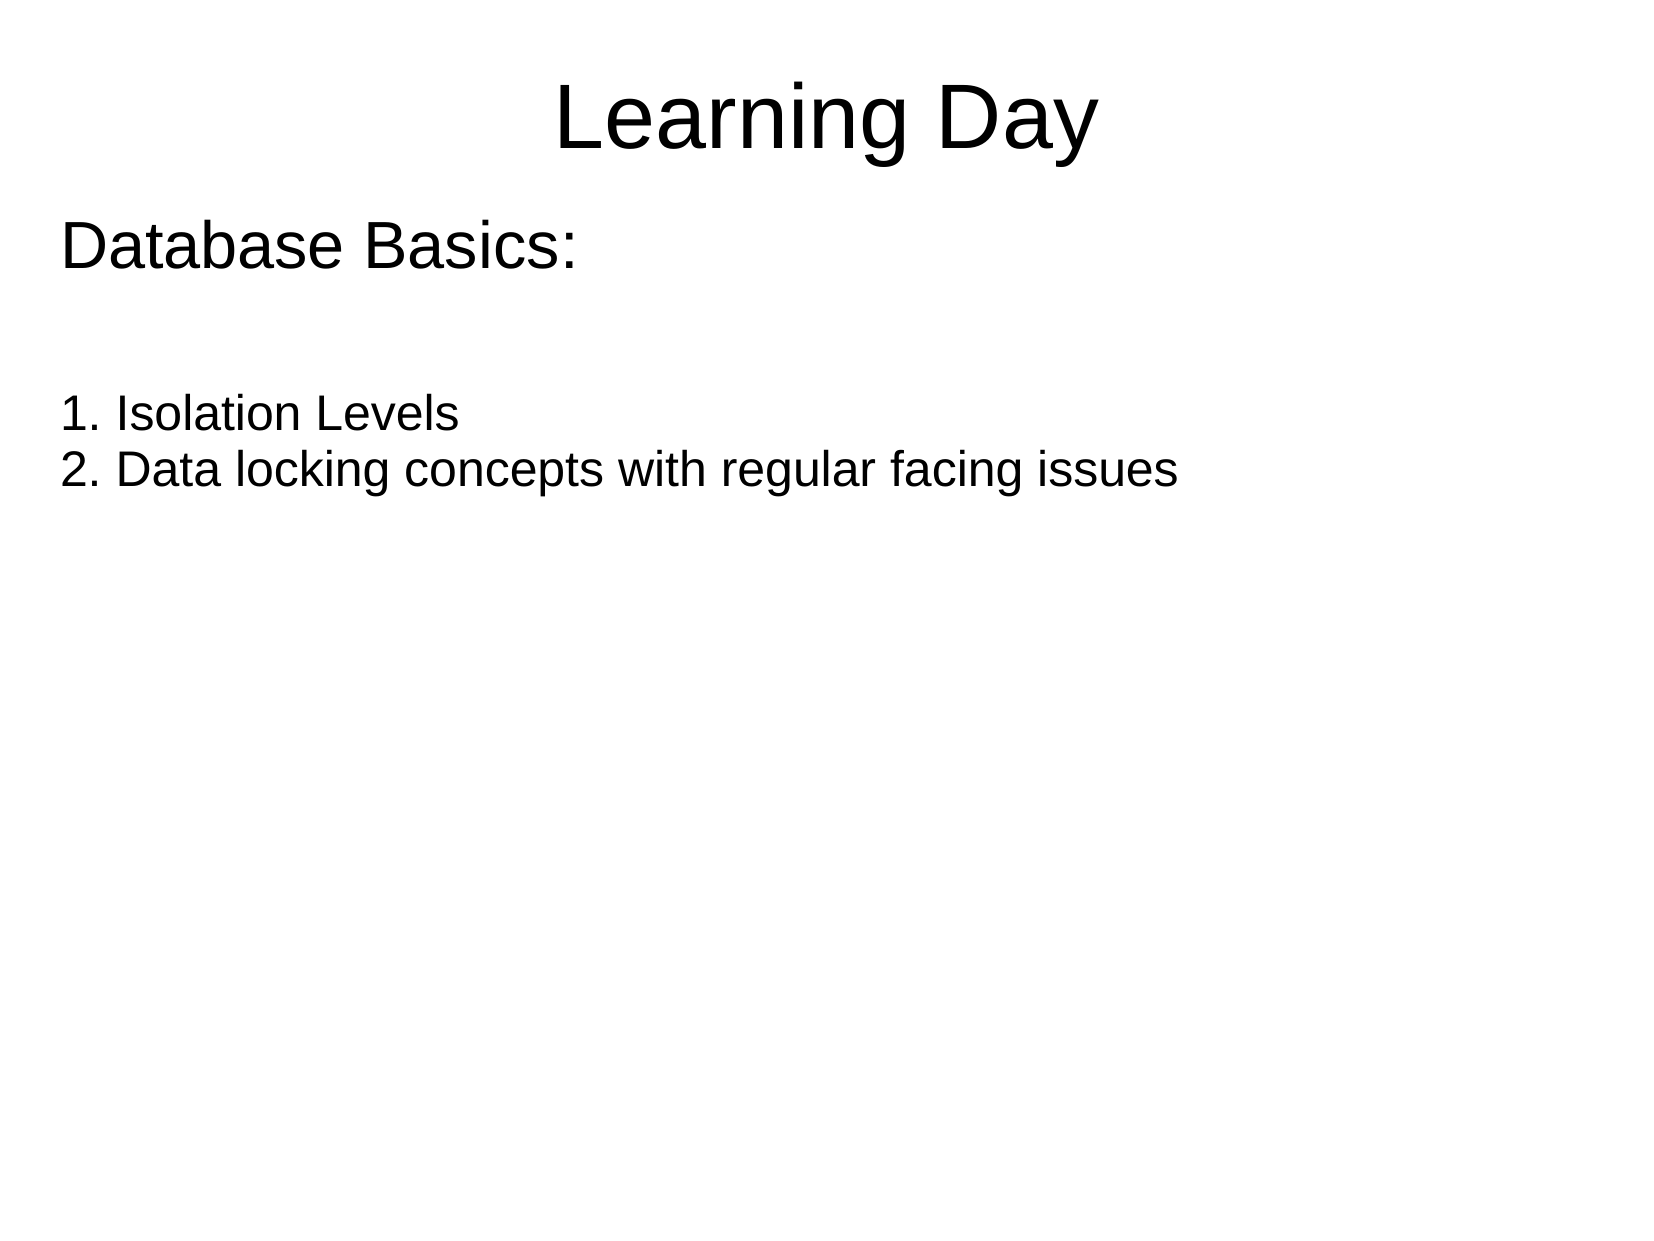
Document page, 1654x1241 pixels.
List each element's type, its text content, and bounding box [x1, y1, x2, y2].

title Database Basics: 1. Isolation Levels 2. Data locking concepts with regular facing issues [60, 207, 1549, 702]
title Learning Day [82, 65, 1571, 374]
